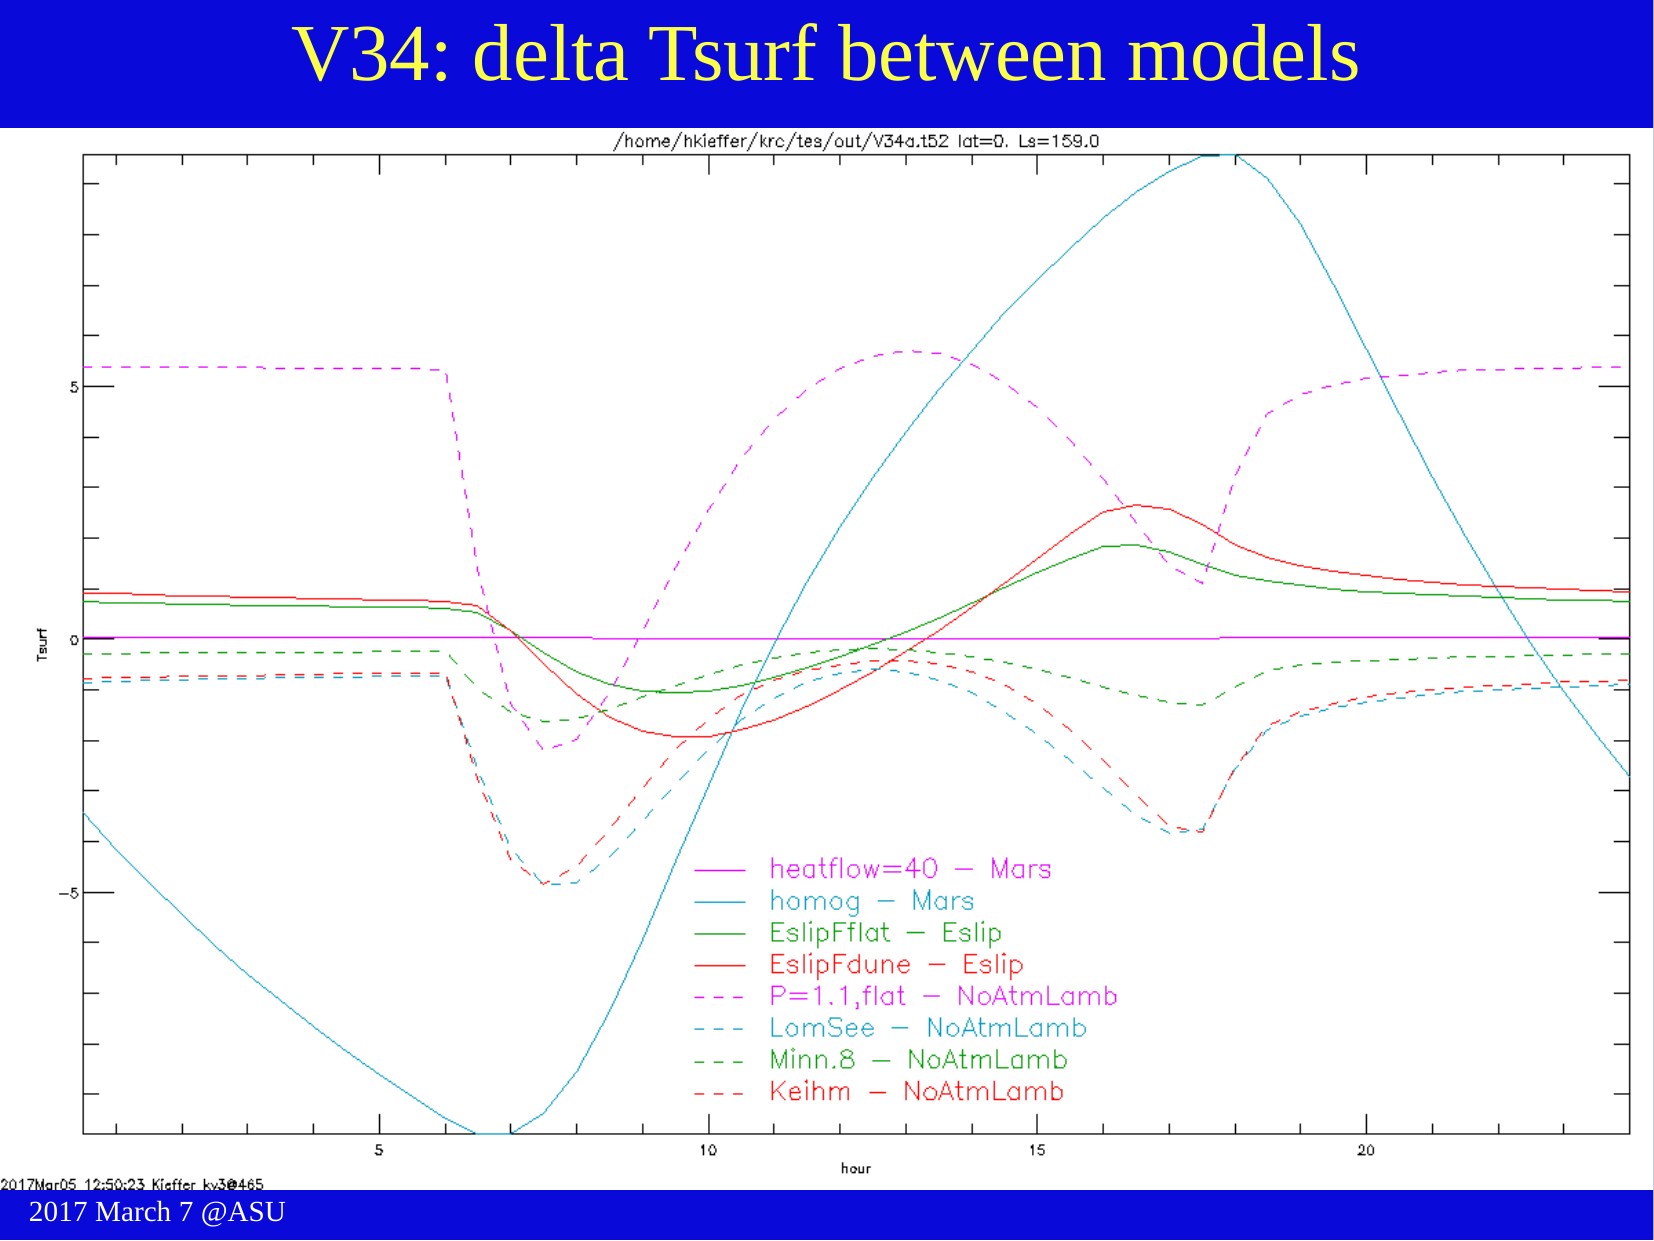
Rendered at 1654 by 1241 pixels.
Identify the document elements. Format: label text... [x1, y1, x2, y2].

text_box [31, 124, 1531, 128]
picture [0, 128, 1654, 1190]
title V34: delta Tsurf between models [123, 0, 1529, 104]
